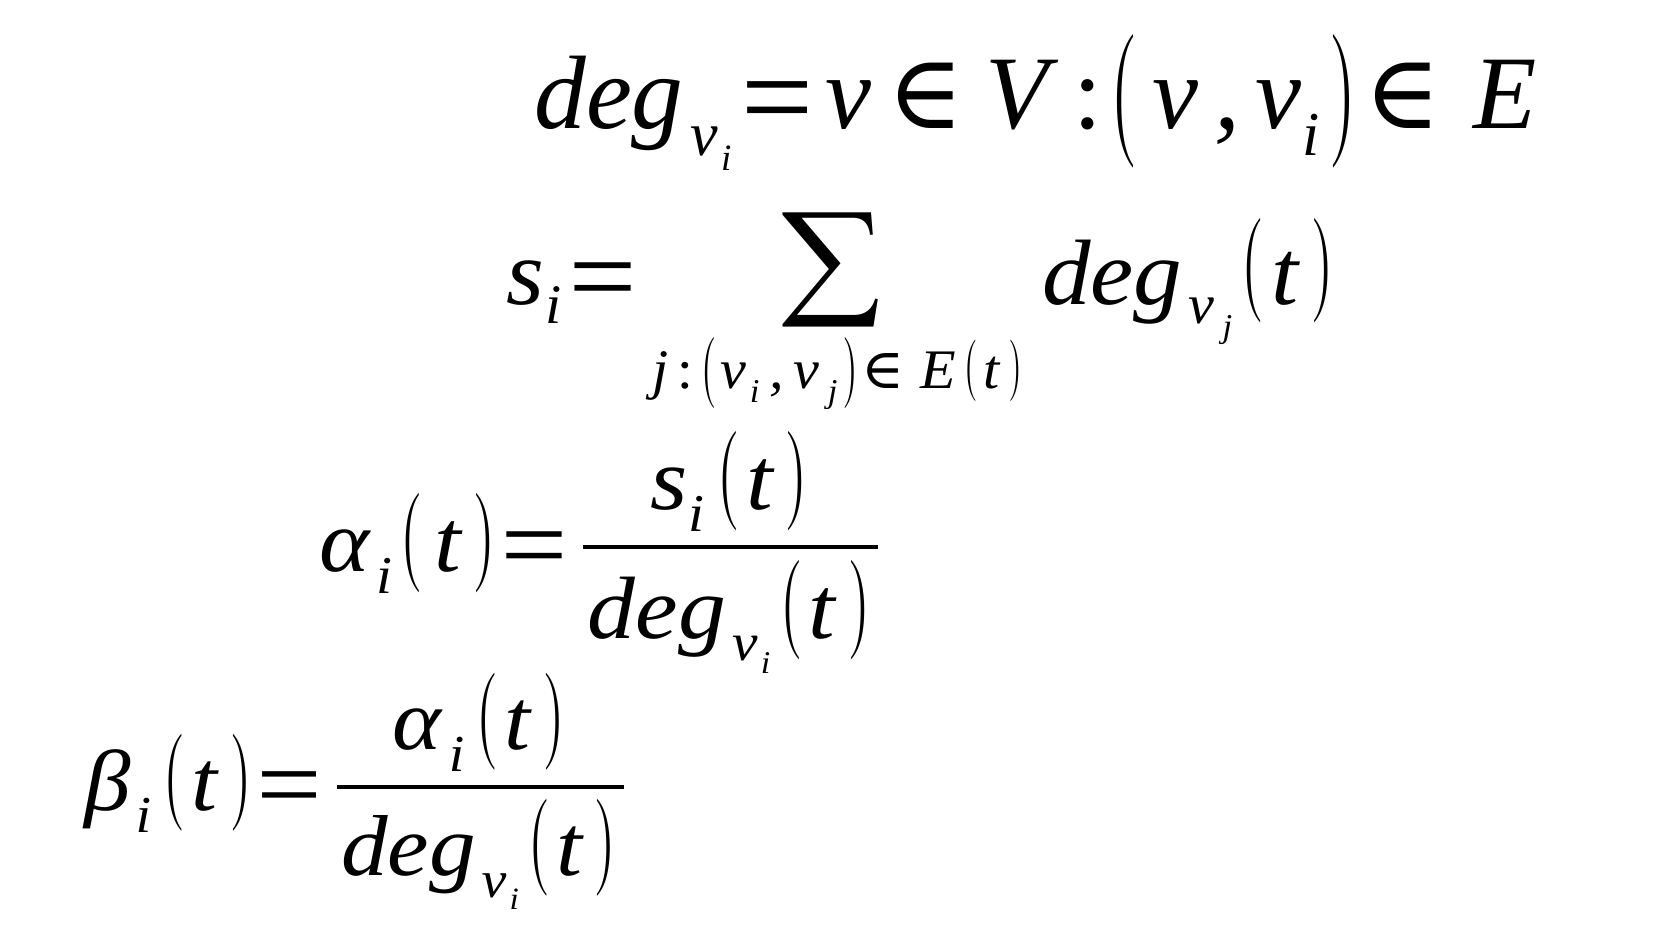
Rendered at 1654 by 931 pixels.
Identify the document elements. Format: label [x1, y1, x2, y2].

chart [56, 425, 904, 916]
chart [508, 29, 1565, 178]
chart [477, 206, 1359, 414]
